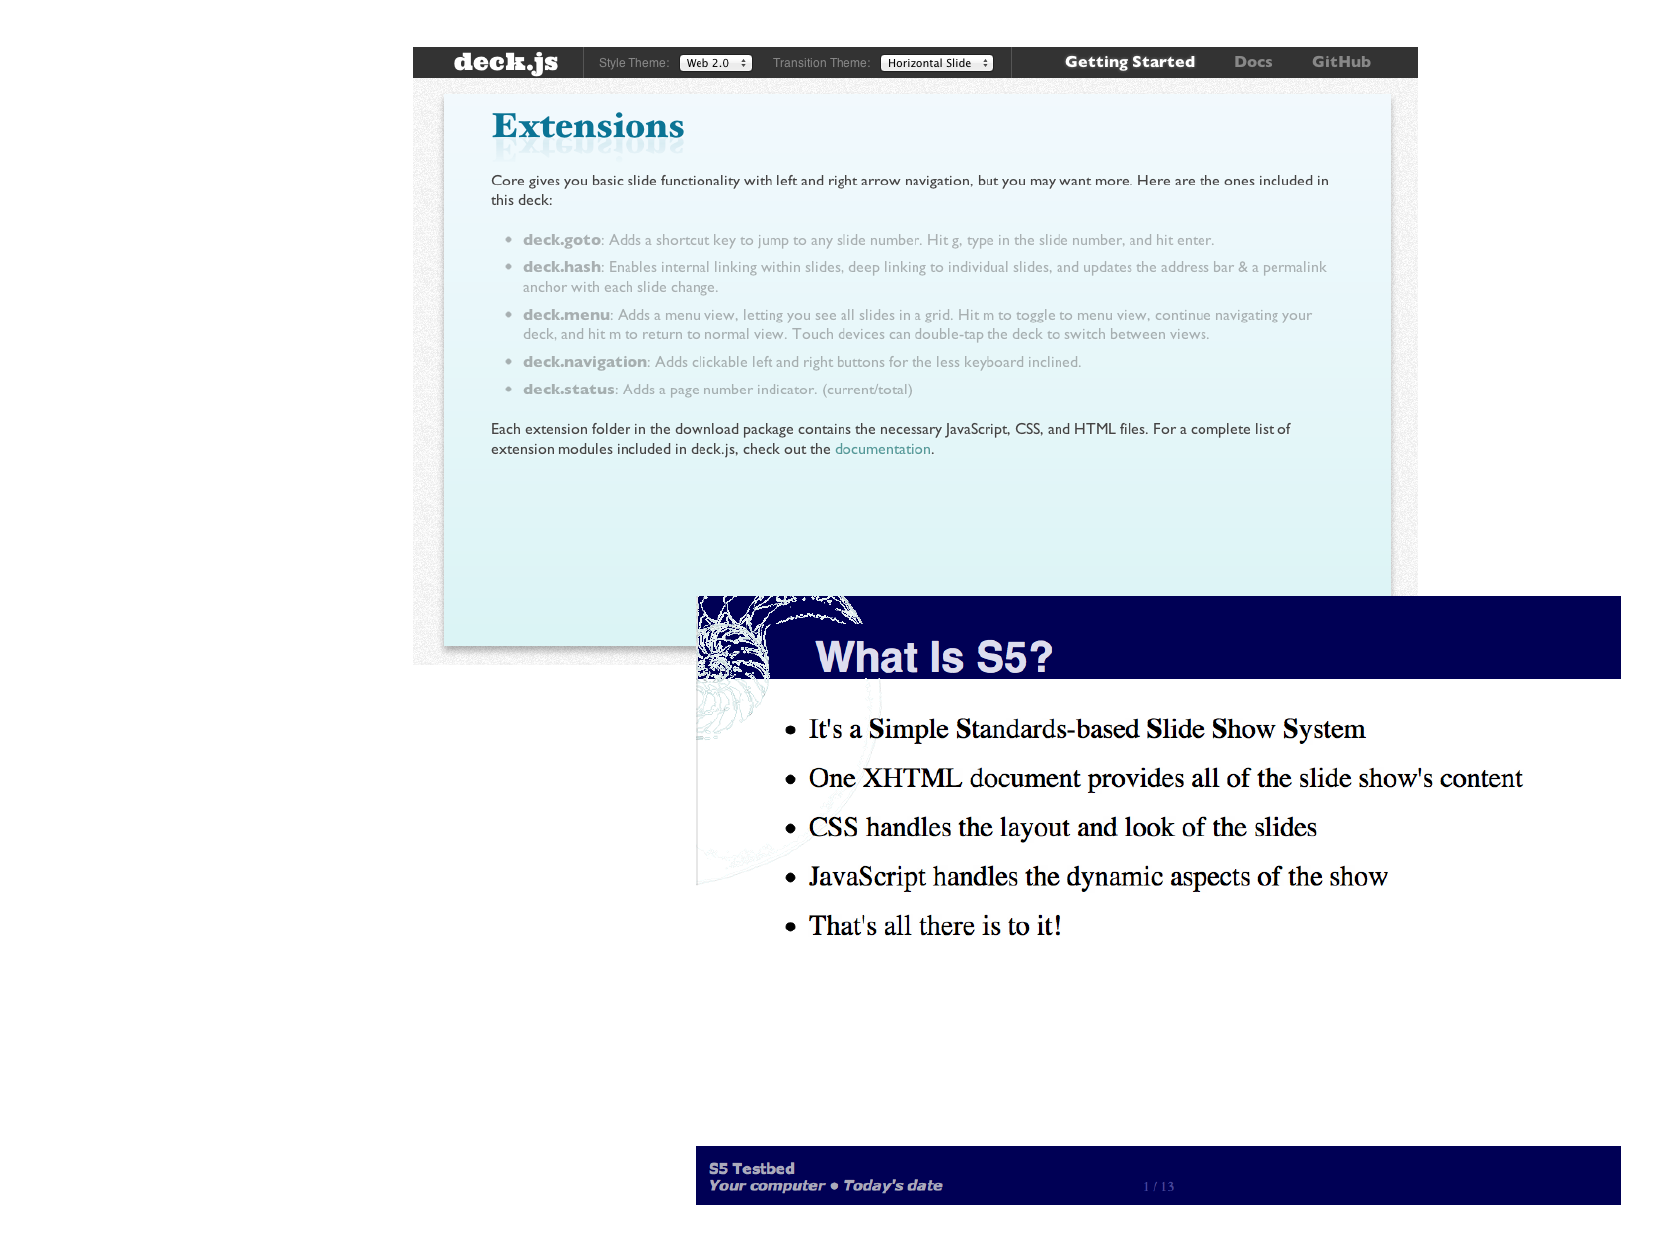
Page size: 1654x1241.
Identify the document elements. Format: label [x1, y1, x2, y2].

picture [413, 47, 1621, 1205]
